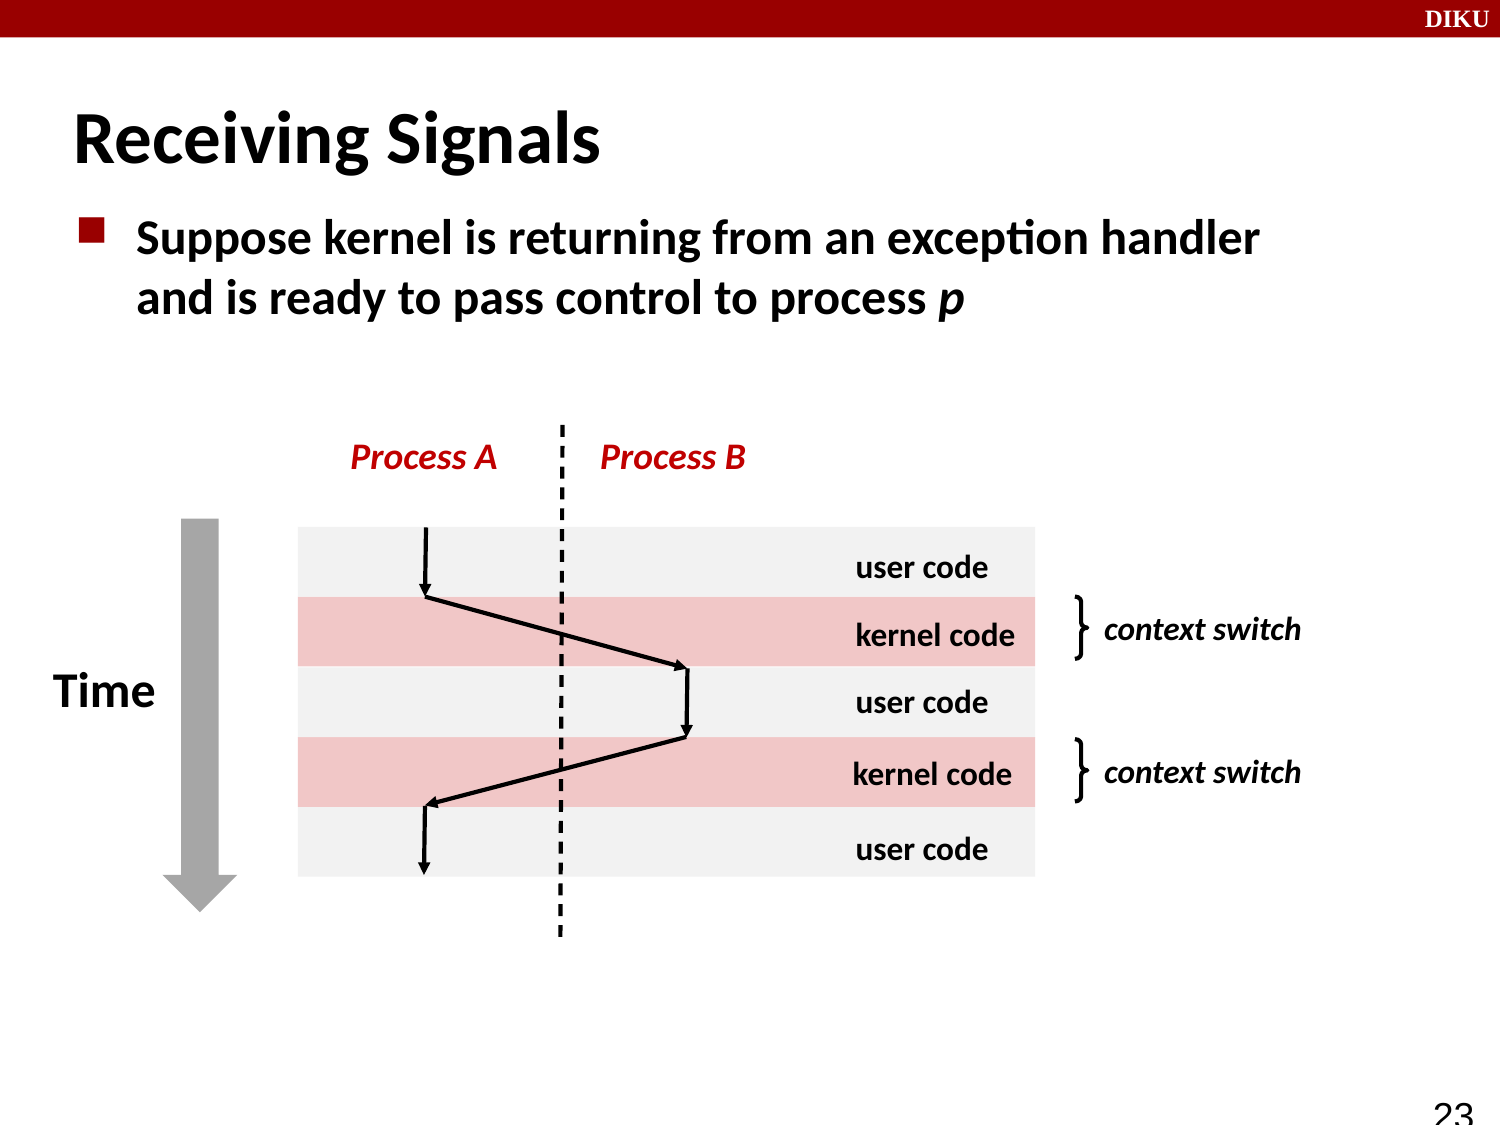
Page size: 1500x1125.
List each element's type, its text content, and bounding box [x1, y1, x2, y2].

text_box kernel code [840, 605, 1031, 661]
text_box context switch [1089, 742, 1317, 798]
text_box [162, 518, 238, 913]
text_box kernel code [837, 744, 1028, 800]
text_box Suppose kernel is returning from an exception handler and is ready to pass control to process p [65, 196, 1361, 375]
text_box Receiving Signals [58, 71, 1304, 197]
text_box Process A [335, 424, 513, 485]
text_box Time [38, 649, 171, 725]
text_box user code [840, 673, 1004, 728]
text_box Process B [585, 424, 761, 485]
text_box user code [840, 819, 1004, 875]
text_box [297, 526, 1036, 877]
text_box context switch [1089, 600, 1317, 655]
text_box user code [840, 537, 1004, 593]
